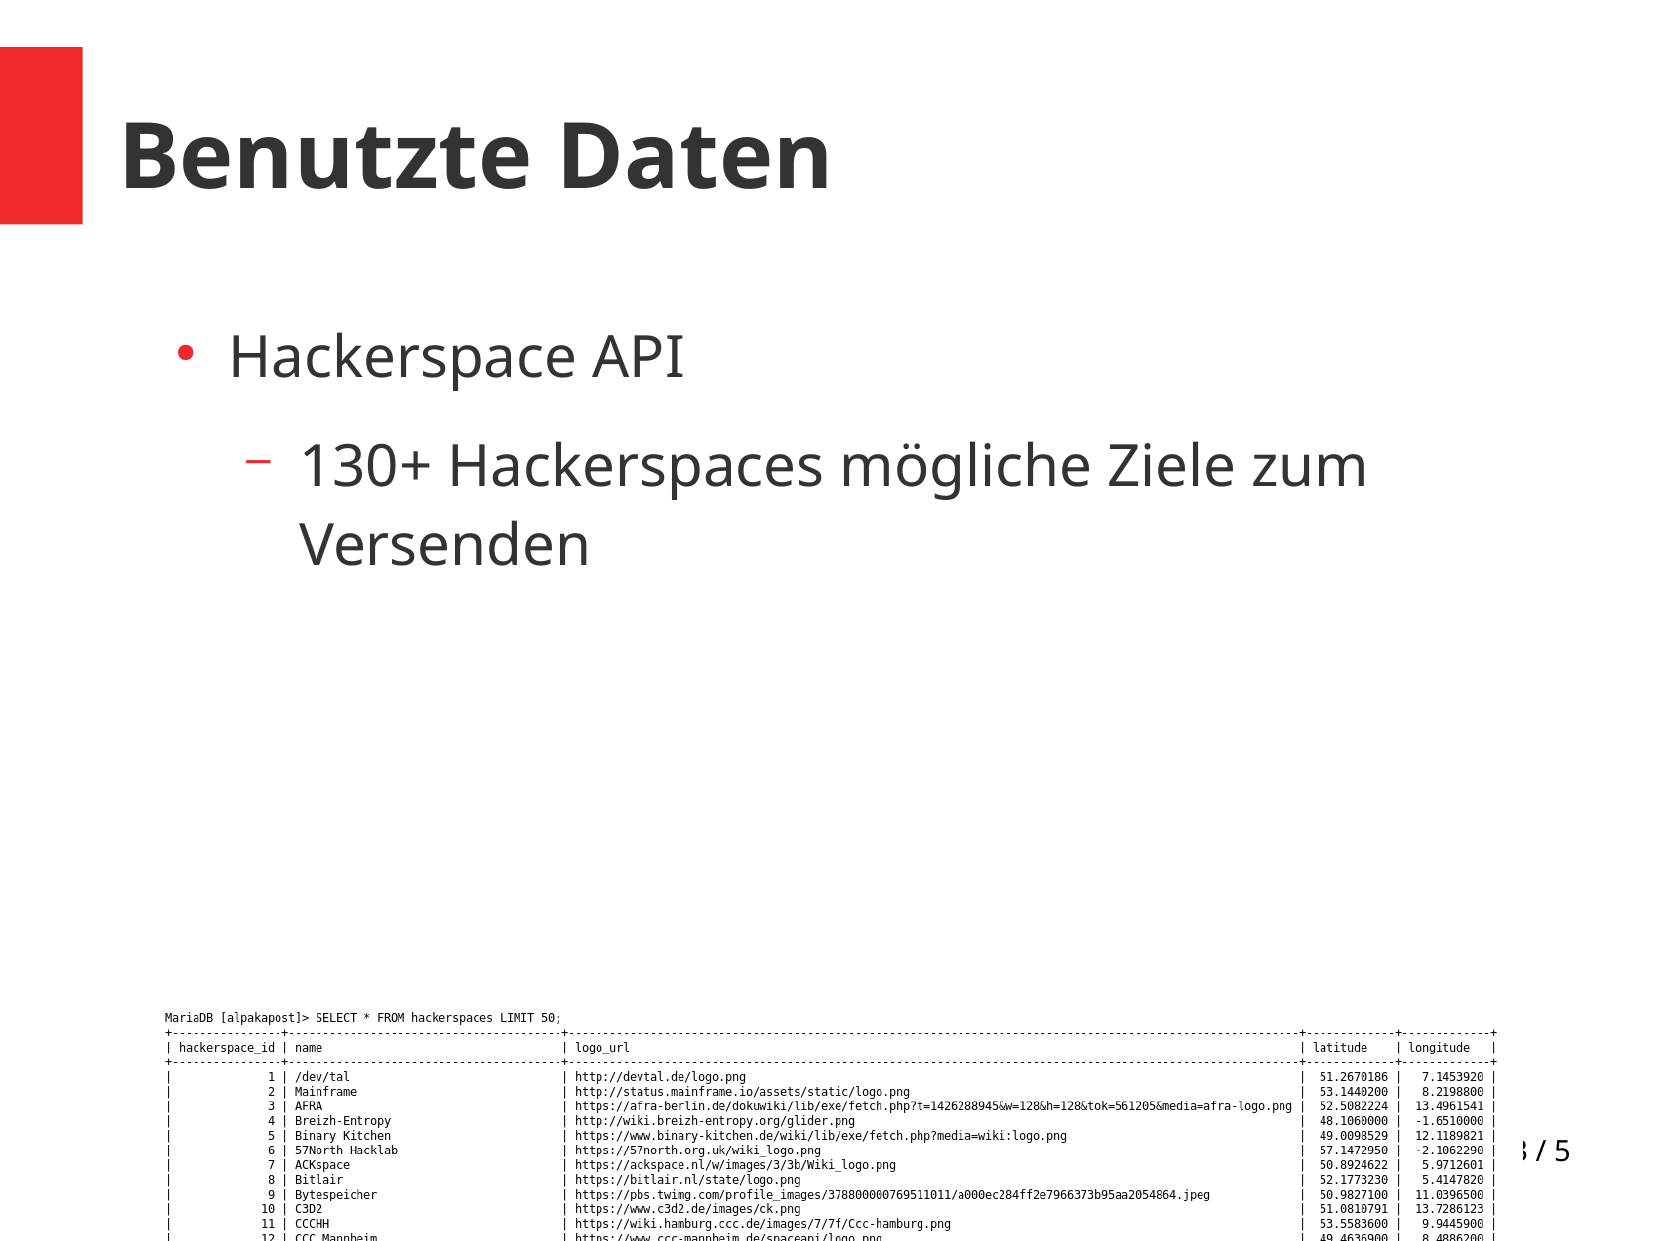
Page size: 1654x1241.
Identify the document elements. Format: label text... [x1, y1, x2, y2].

picture [157, 1004, 1523, 1241]
title Benutzte Daten [118, 49, 1571, 257]
list Hackerspace API 130+ Hackerspaces mögliche Ziele zum Versenden [157, 315, 1576, 1035]
